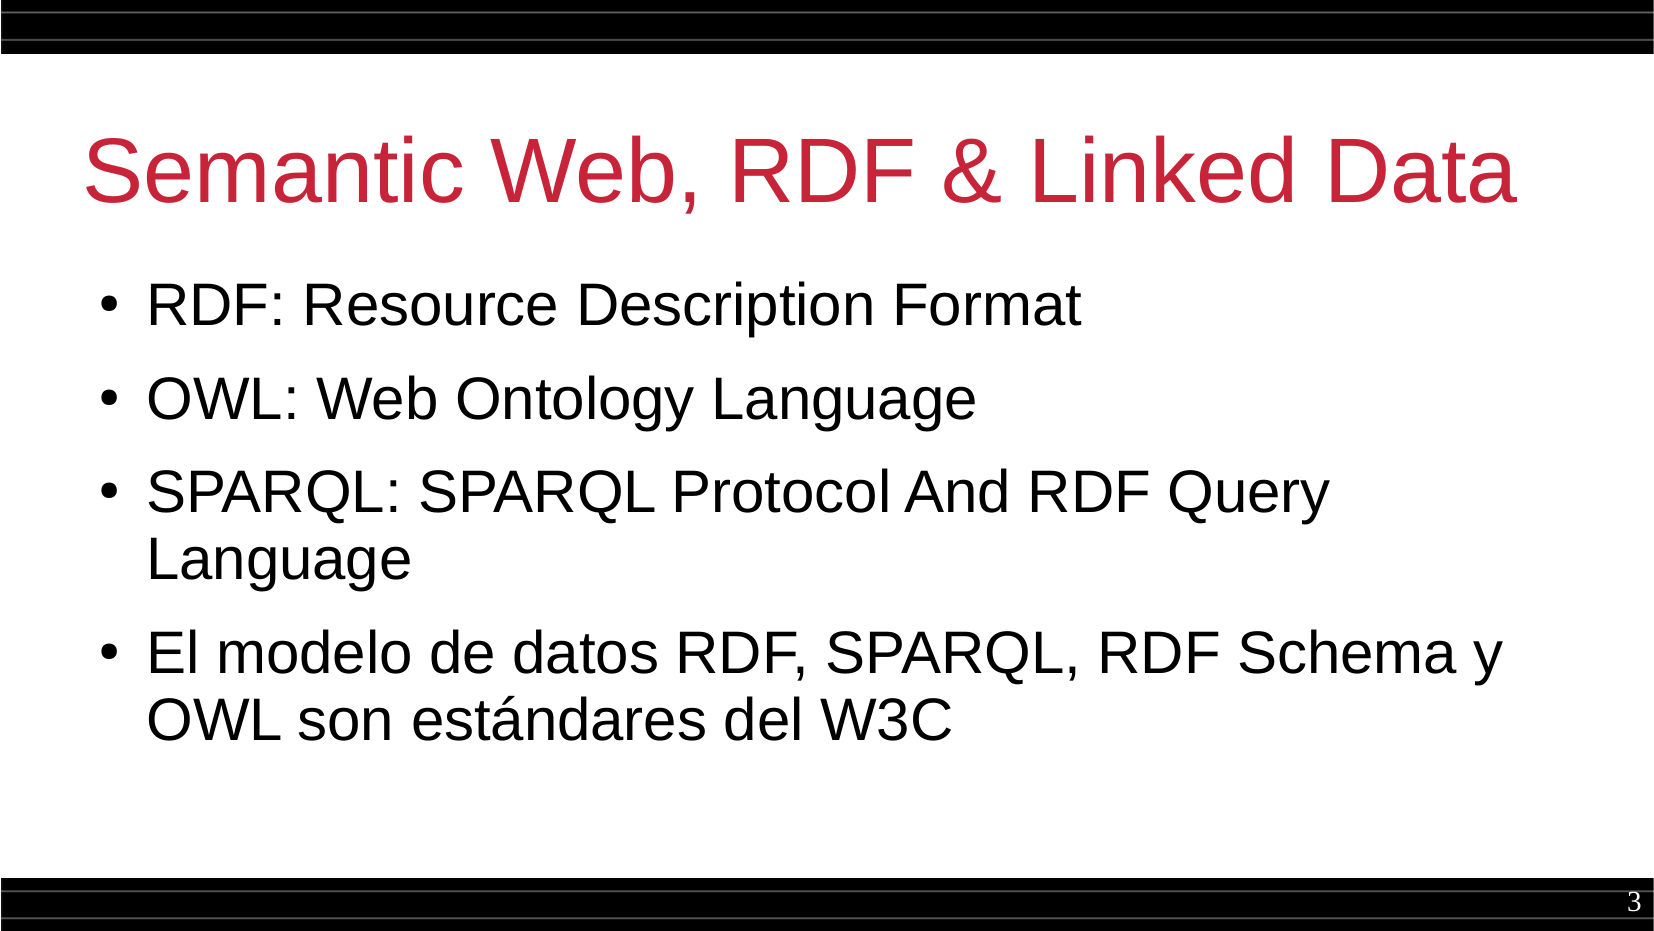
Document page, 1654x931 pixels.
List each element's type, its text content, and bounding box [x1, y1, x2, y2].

picture [1, 878, 1654, 931]
picture [1, 0, 1654, 54]
title Semantic Web, RDF & Linked Data [82, 92, 1571, 249]
list RDF: Resource Description Format OWL: Web Ontology Language SPARQL: SPARQL Protocol And RDF Query Language El modelo de datos RDF, SPARQL, RDF Schema y OWL son estándares del W3C [82, 271, 1571, 758]
